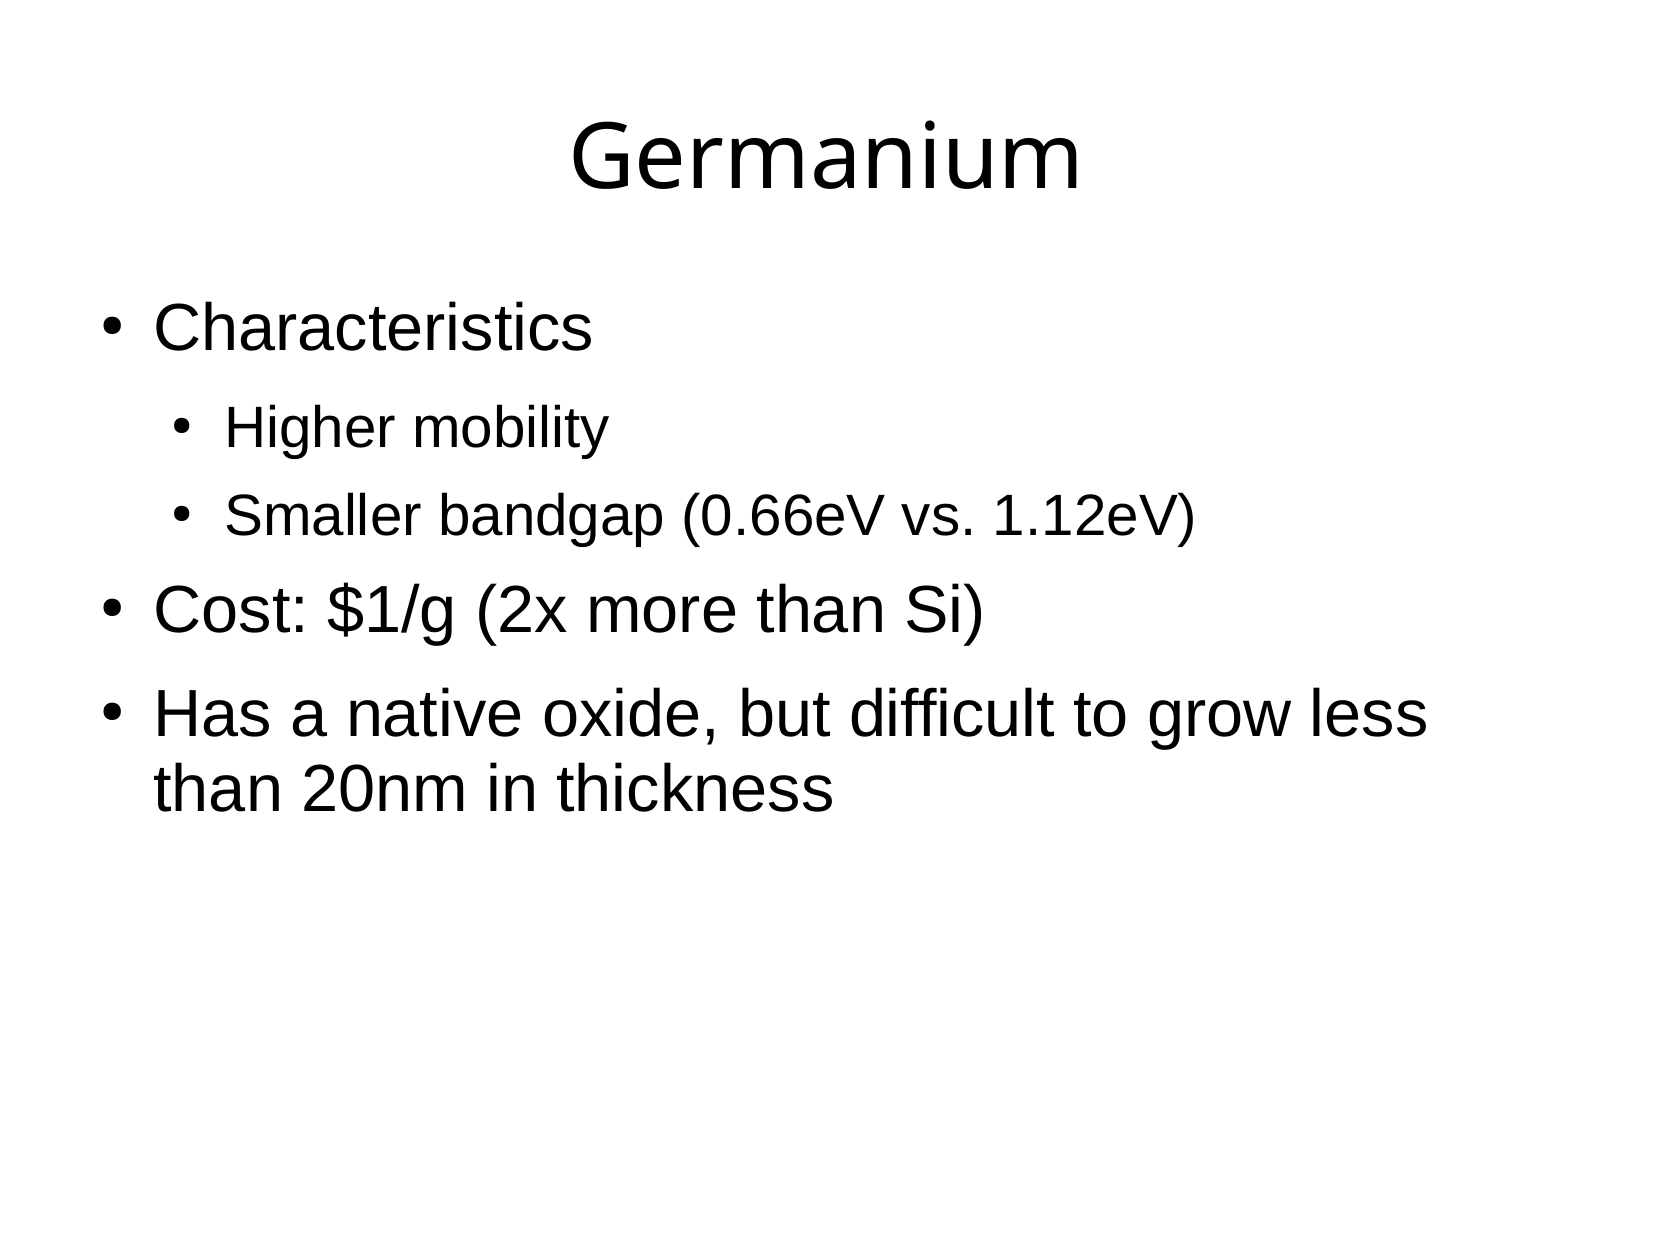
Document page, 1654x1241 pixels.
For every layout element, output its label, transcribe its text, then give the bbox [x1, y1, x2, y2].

title Germanium [82, 49, 1571, 257]
list Characteristics Higher mobility Smaller bandgap (0.66eV vs. 1.12eV) Cost: $1/g (2x more than Si) Has a native oxide, but difficult to grow less than 20nm in thickness [82, 290, 1571, 1010]
